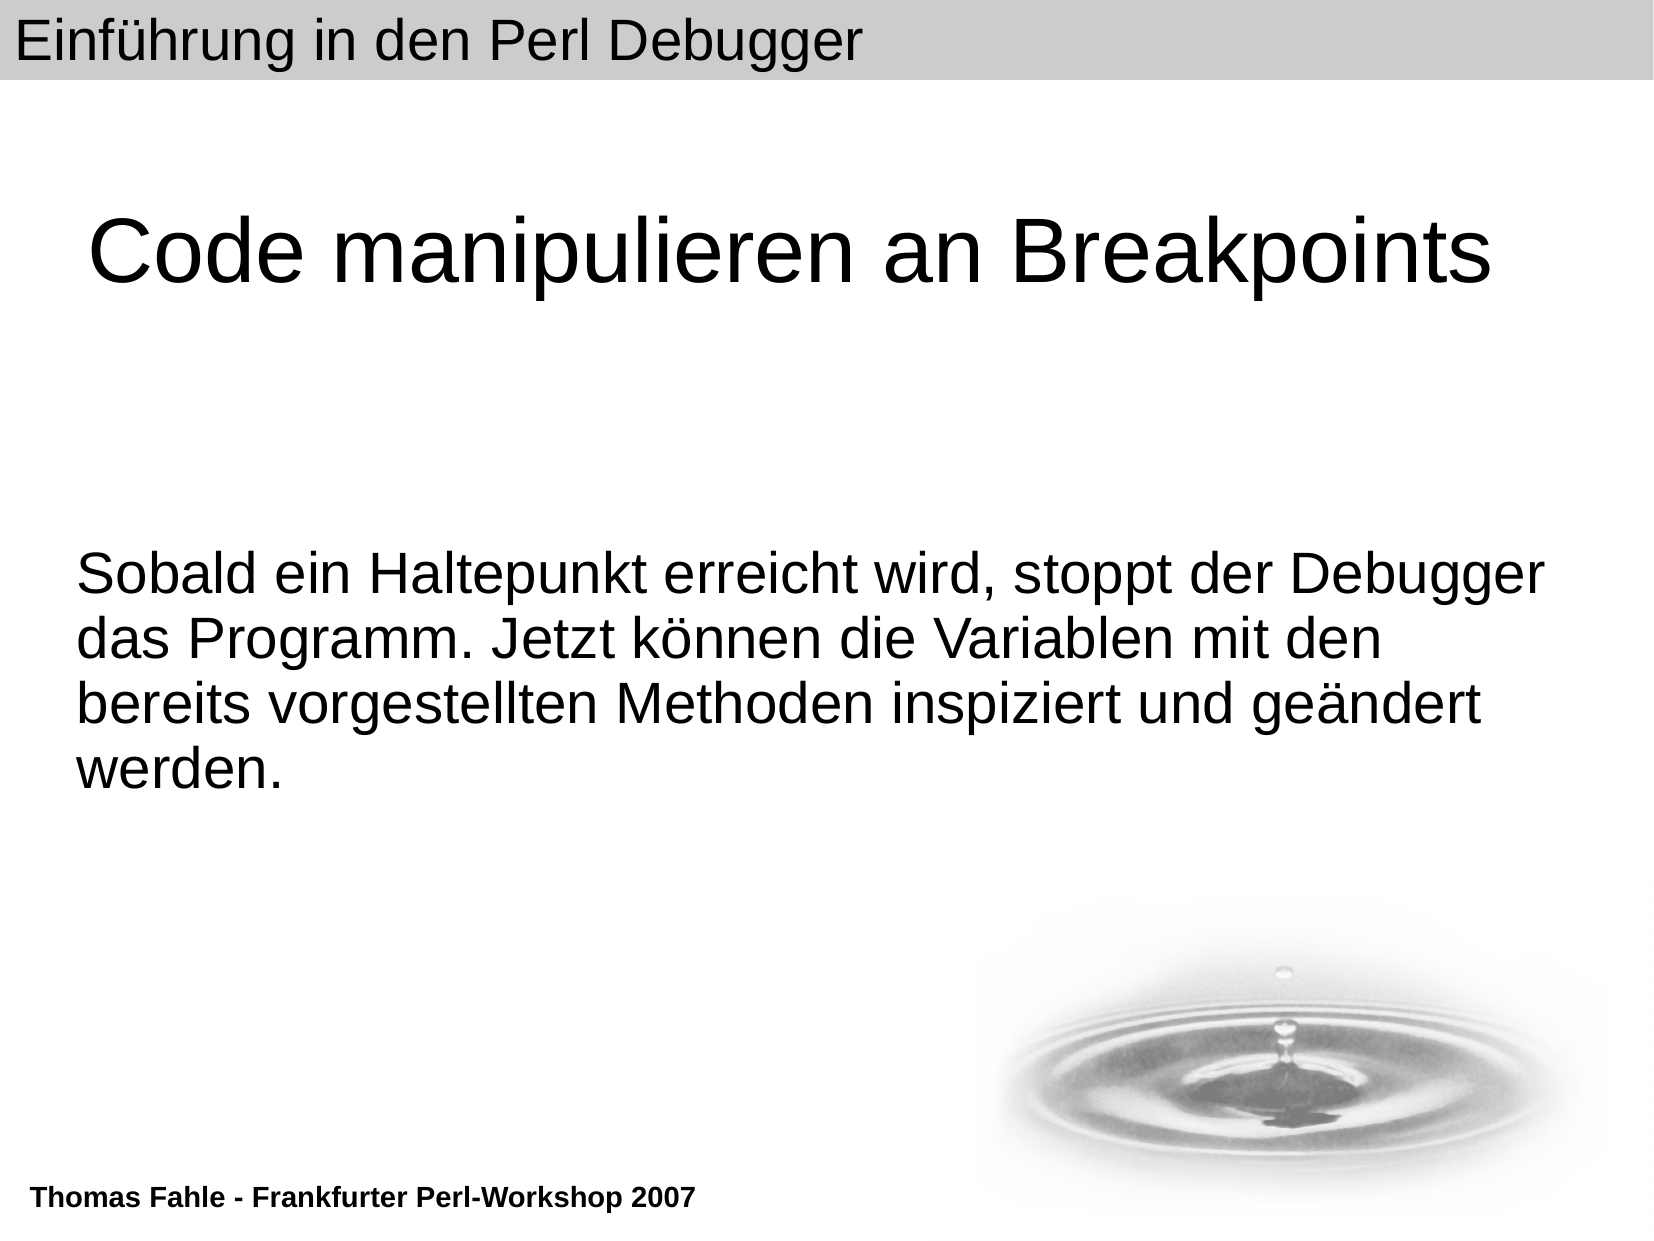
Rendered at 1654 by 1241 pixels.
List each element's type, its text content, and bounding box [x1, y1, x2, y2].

picture [0, 80, 1654, 1241]
subtitle Sobald ein Haltepunkt erreicht wird, stoppt der Debugger das Programm. Jetzt können die Variablen mit den bereits vorgestellten Methoden inspiziert und geändert werden. [76, 367, 1565, 975]
title Code manipulieren an Breakpoints [47, 147, 1536, 355]
